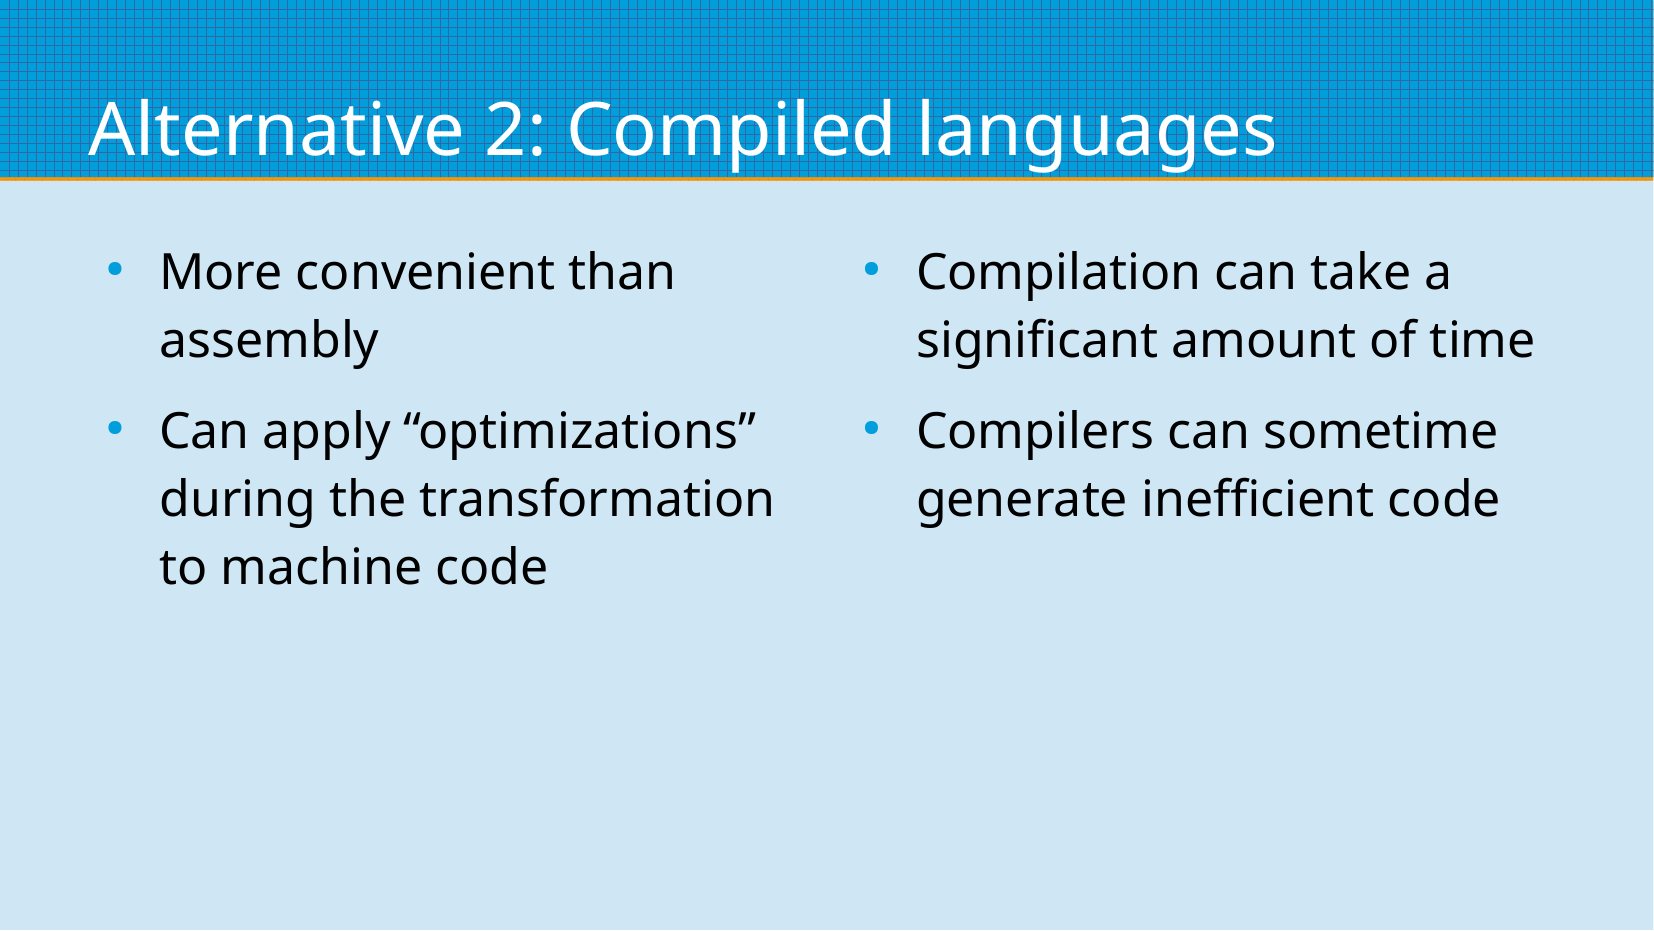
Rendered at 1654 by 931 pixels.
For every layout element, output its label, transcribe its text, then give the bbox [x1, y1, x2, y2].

list Compilation can take a significant amount of time Compilers can sometime generate inefficient code [845, 236, 1566, 813]
list More convenient than assembly Can apply “optimizations” during the transformation to machine code [88, 236, 809, 813]
title Alternative 2: Compiled languages [88, 14, 1565, 178]
